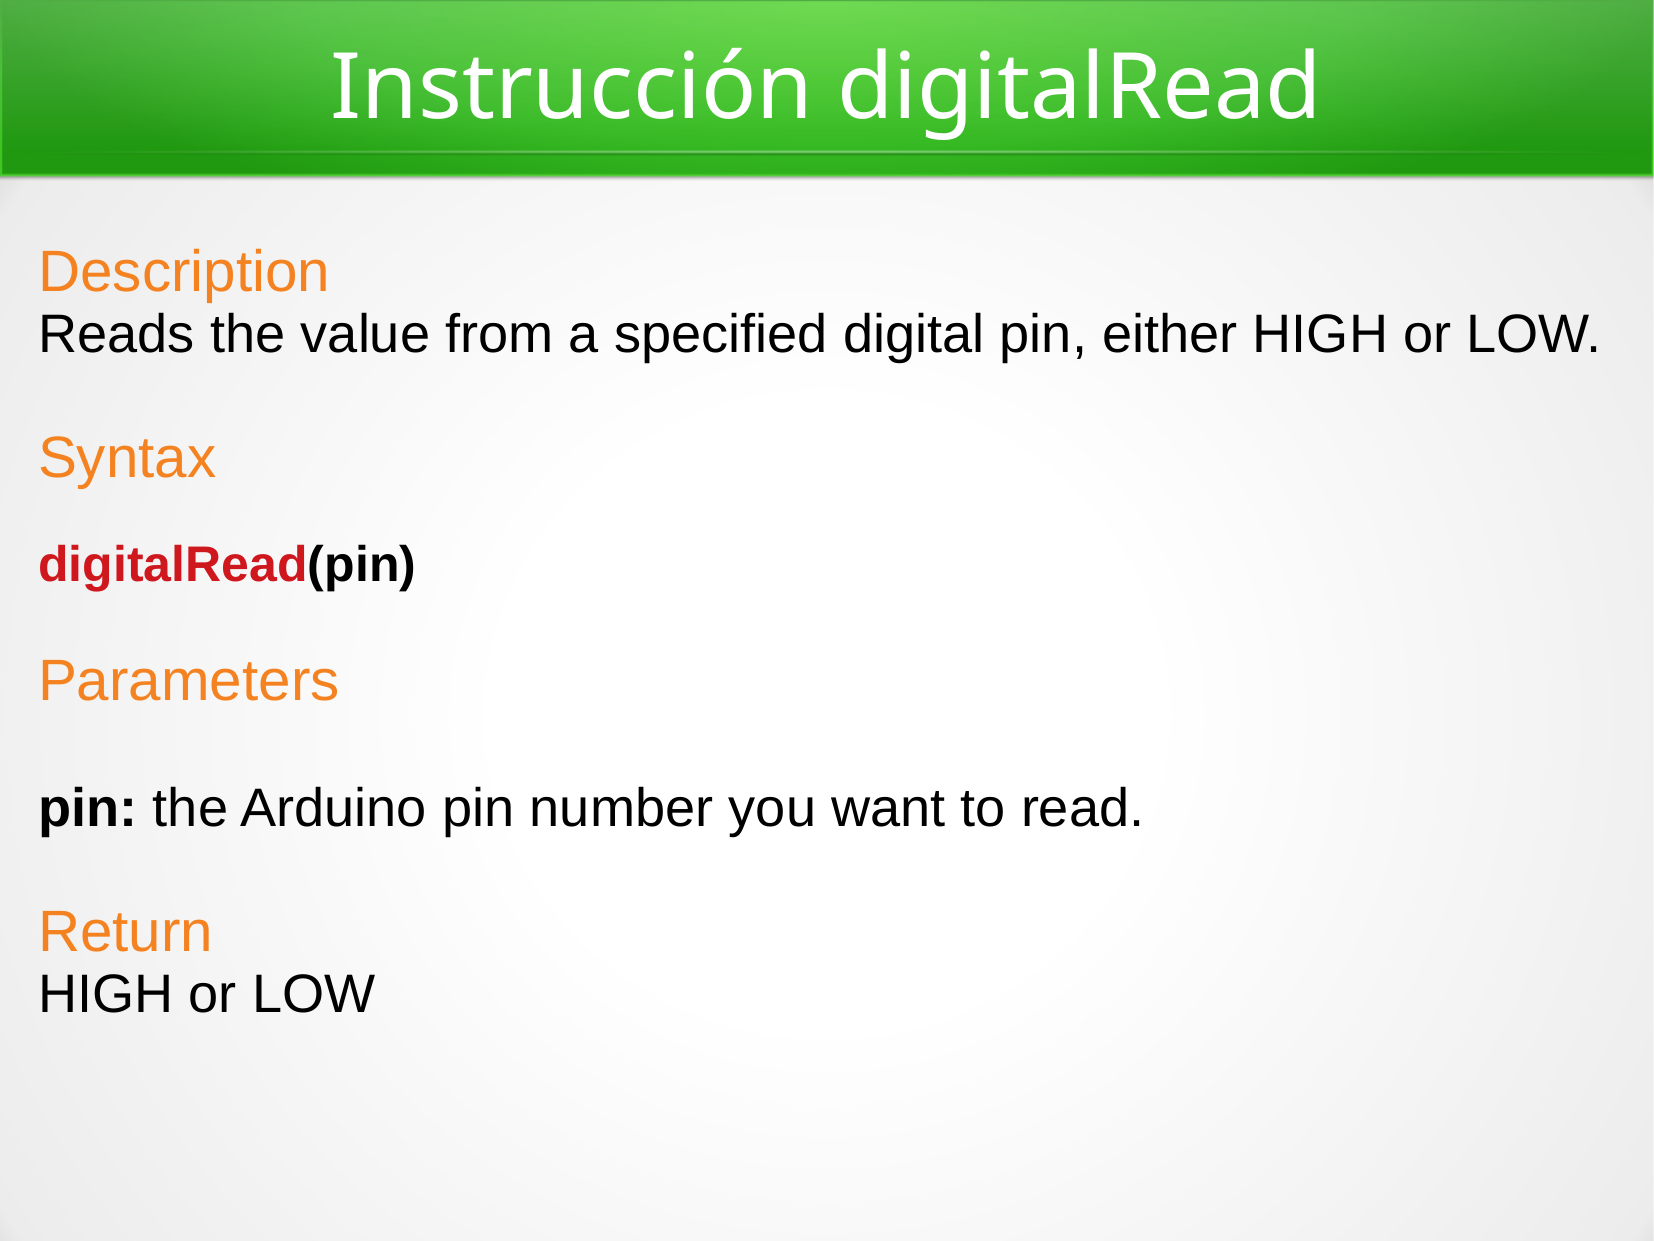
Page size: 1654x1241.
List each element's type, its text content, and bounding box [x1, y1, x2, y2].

text_box Description Reads the value from a specified digital pin, either HIGH or LOW. Syntax digitalRead(pin) Parameters pin: the Arduino pin number you want to read. Return HIGH or LOW [23, 188, 1654, 1200]
title Instrucción digitalRead [82, 11, 1571, 154]
picture [0, 0, 1654, 1241]
